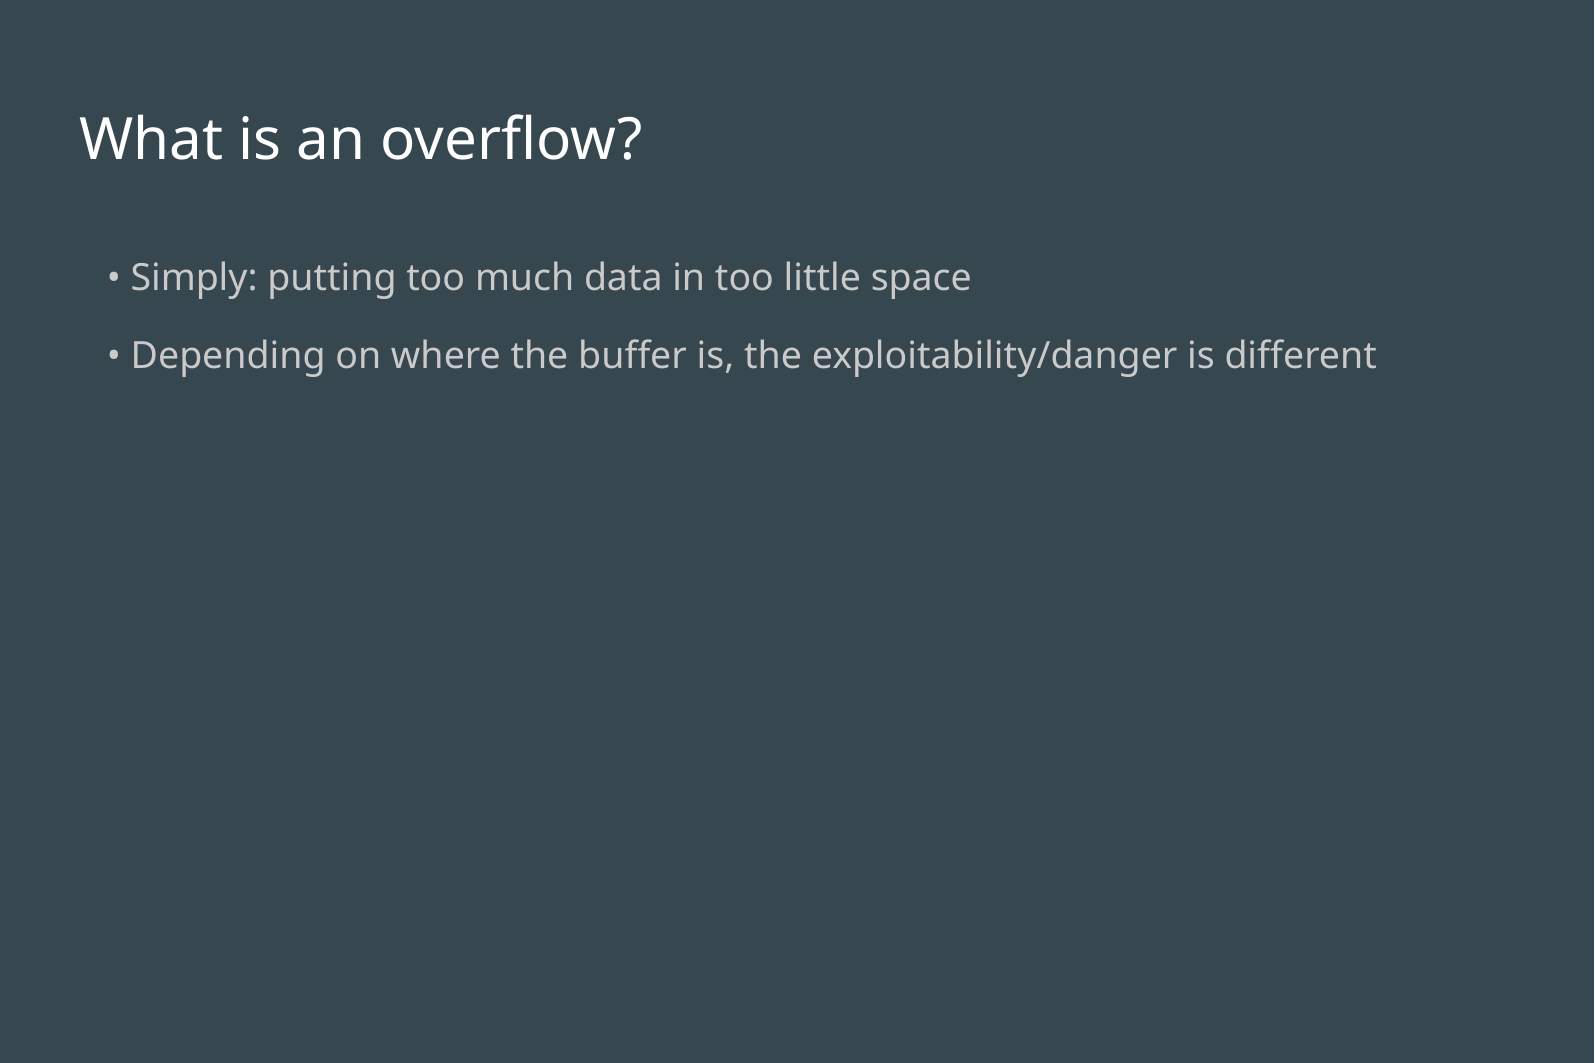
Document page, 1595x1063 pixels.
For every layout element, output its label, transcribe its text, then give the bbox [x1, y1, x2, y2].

title What is an overflow? [79, 48, 1449, 227]
list • Simply: putting too much data in too little space • Depending on where the buffer is, the exploitability/danger is different [54, 238, 1541, 945]
